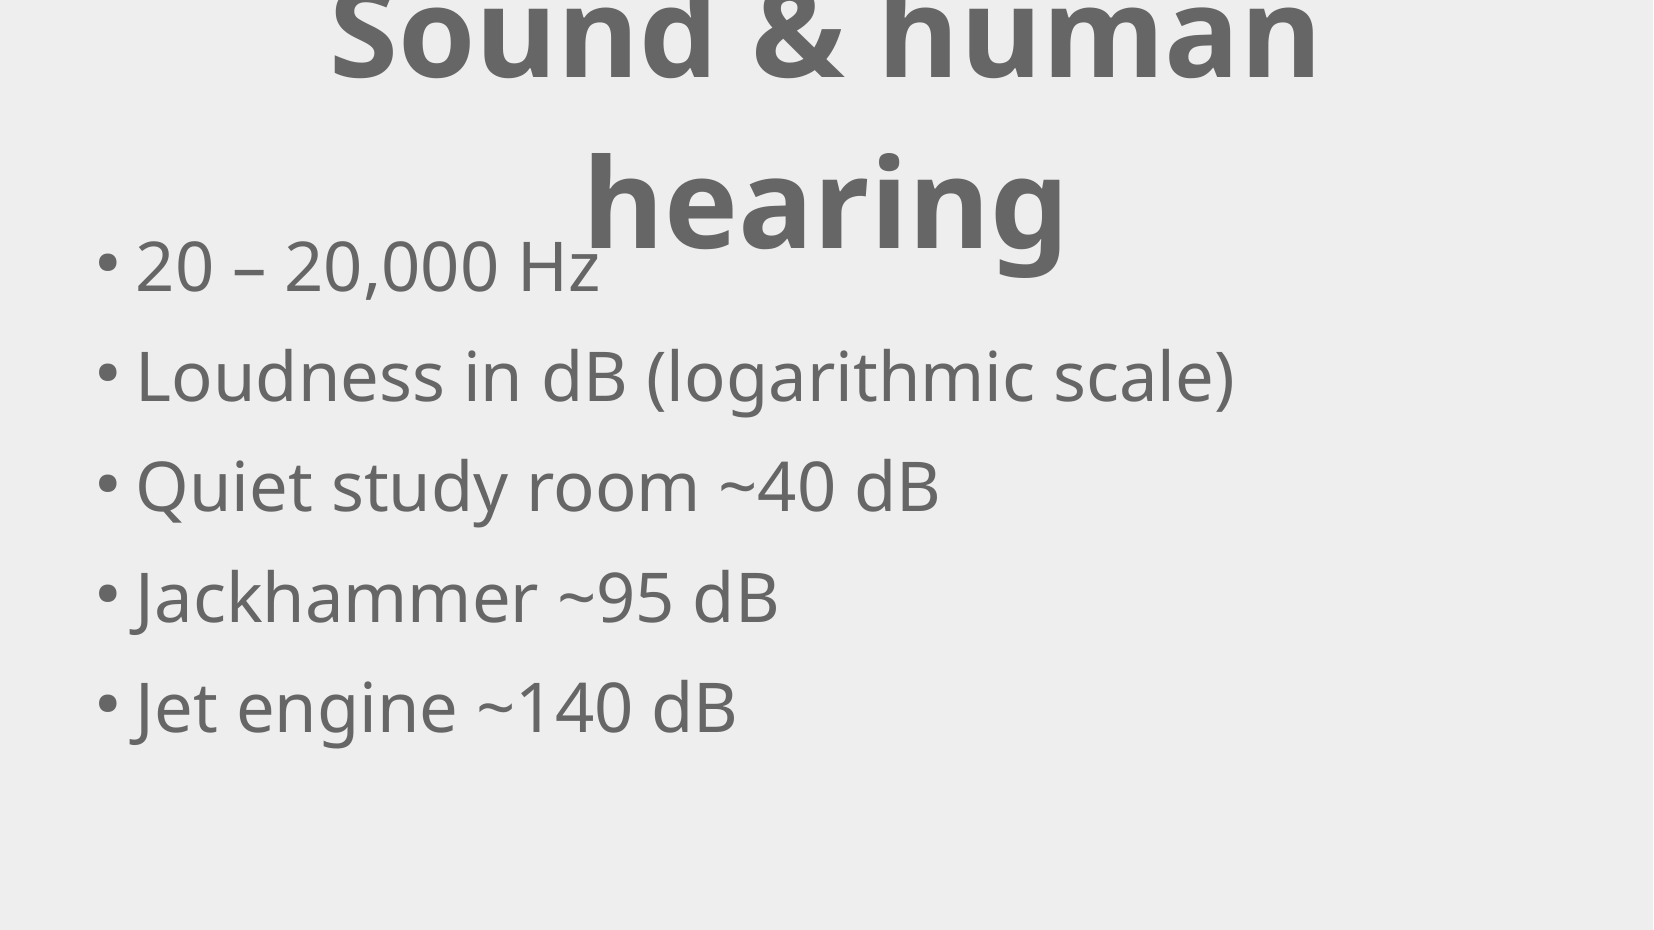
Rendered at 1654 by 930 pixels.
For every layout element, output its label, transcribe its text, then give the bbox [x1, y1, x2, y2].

list 20 – 20,000 Hz Loudness in dB (logarithmic scale) Quiet study room ~40 dB Jackhammer ~95 dB Jet engine ~140 dB [82, 217, 1571, 757]
title Sound & human hearing [82, 36, 1571, 193]
